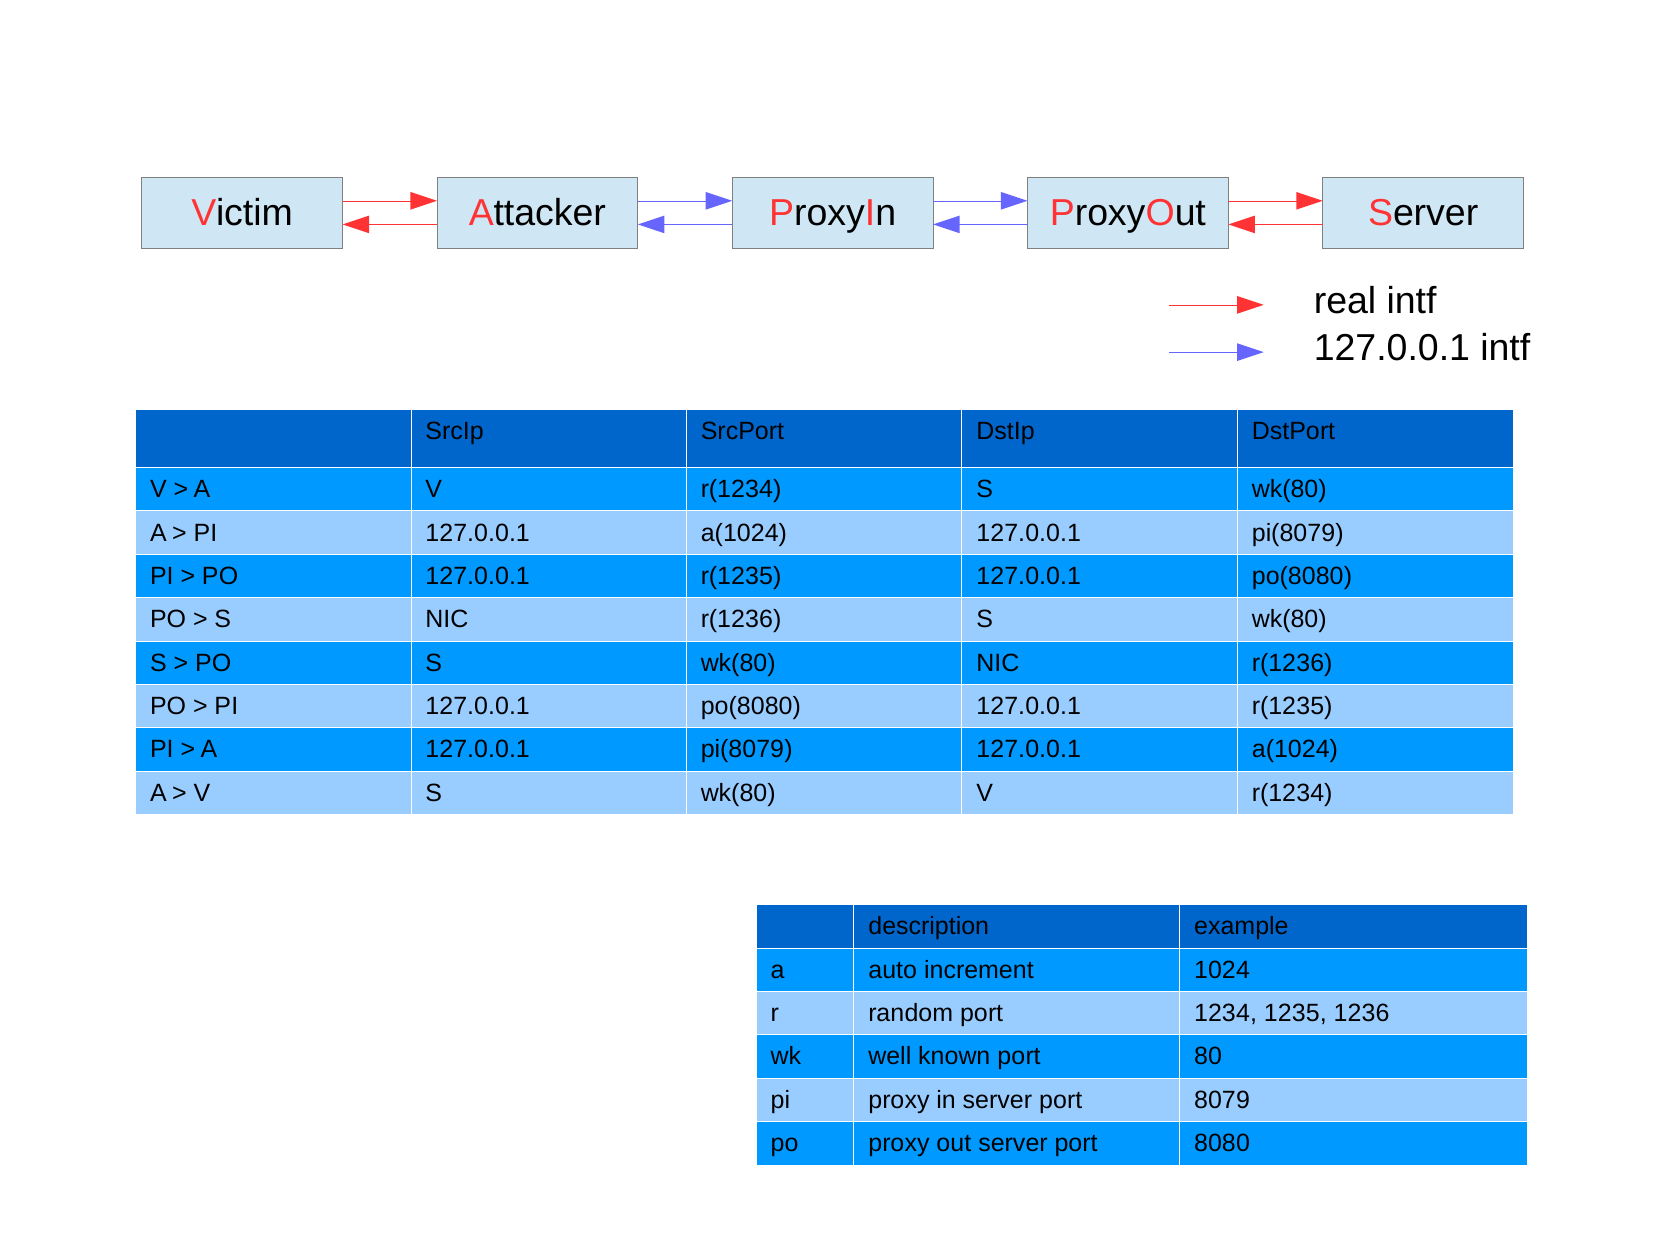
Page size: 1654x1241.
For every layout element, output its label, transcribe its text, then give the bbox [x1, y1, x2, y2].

table_cell V > A [136, 468, 411, 510]
text_box 127.0.0.1 intf [1299, 318, 1571, 376]
table_cell proxy in server port [854, 1079, 1179, 1121]
table_cell wk(80) [687, 642, 961, 684]
table_cell PI > A [136, 728, 411, 771]
text_box Attacker [437, 177, 638, 249]
table_cell pi(8079) [687, 728, 961, 771]
table_header example [1180, 905, 1527, 948]
table_cell PO > S [136, 598, 411, 641]
table_cell po [757, 1122, 853, 1165]
table_cell r(1234) [1238, 772, 1513, 814]
table_cell S [412, 642, 686, 684]
table_cell po(8080) [1238, 555, 1513, 597]
table_cell 127.0.0.1 [962, 728, 1237, 771]
table_header [136, 410, 411, 467]
table_cell wk [757, 1035, 853, 1078]
table_cell 127.0.0.1 [962, 511, 1237, 554]
table_cell S [412, 772, 686, 814]
text_box ProxyIn [732, 177, 934, 249]
table_cell PO > PI [136, 685, 411, 727]
table_cell A > V [136, 772, 411, 814]
text_box ProxyOut [1027, 177, 1229, 249]
table_cell wk(80) [1238, 468, 1513, 510]
table_cell 127.0.0.1 [962, 555, 1237, 597]
table_cell proxy out server port [854, 1122, 1179, 1165]
table_cell a [757, 949, 853, 991]
table_cell V [962, 772, 1237, 814]
table_cell pi(8079) [1238, 511, 1513, 554]
table_cell PI > PO [136, 555, 411, 597]
table_cell random port [854, 992, 1179, 1034]
table_header SrcPort [687, 410, 961, 467]
table_cell 8080 [1180, 1122, 1527, 1165]
table_cell S > PO [136, 642, 411, 684]
table_cell well known port [854, 1035, 1179, 1078]
table_cell 127.0.0.1 [412, 728, 686, 771]
table_cell A > PI [136, 511, 411, 554]
table_cell po(8080) [687, 685, 961, 727]
table_header DstPort [1238, 410, 1513, 467]
table_cell auto increment [854, 949, 1179, 991]
table_cell wk(80) [687, 772, 961, 814]
table_cell pi [757, 1079, 853, 1121]
table_cell 1234, 1235, 1236 [1180, 992, 1527, 1034]
table_cell S [962, 468, 1237, 510]
table_cell 127.0.0.1 [412, 555, 686, 597]
table_cell 127.0.0.1 [412, 511, 686, 554]
table_cell r(1234) [687, 468, 961, 510]
table_cell a(1024) [1238, 728, 1513, 771]
table_header description [854, 905, 1179, 948]
table_header DstIp [962, 410, 1237, 467]
table_cell 127.0.0.1 [962, 685, 1237, 727]
table_cell r(1235) [687, 555, 961, 597]
table_cell r [757, 992, 853, 1034]
table_cell NIC [962, 642, 1237, 684]
text_box Victim [141, 177, 343, 249]
table_cell r(1236) [687, 598, 961, 641]
text_box real intf [1299, 271, 1571, 318]
table_cell 1024 [1180, 949, 1527, 991]
text_box Server [1322, 177, 1524, 249]
table_cell r(1236) [1238, 642, 1513, 684]
table_cell a(1024) [687, 511, 961, 554]
table_cell 8079 [1180, 1079, 1527, 1121]
table_header SrcIp [412, 410, 686, 467]
table_cell 127.0.0.1 [412, 685, 686, 727]
table_cell NIC [412, 598, 686, 641]
table_header [757, 905, 853, 948]
table_cell S [962, 598, 1237, 641]
table_cell V [412, 468, 686, 510]
table_cell 80 [1180, 1035, 1527, 1078]
table_cell wk(80) [1238, 598, 1513, 641]
table_cell r(1235) [1238, 685, 1513, 727]
